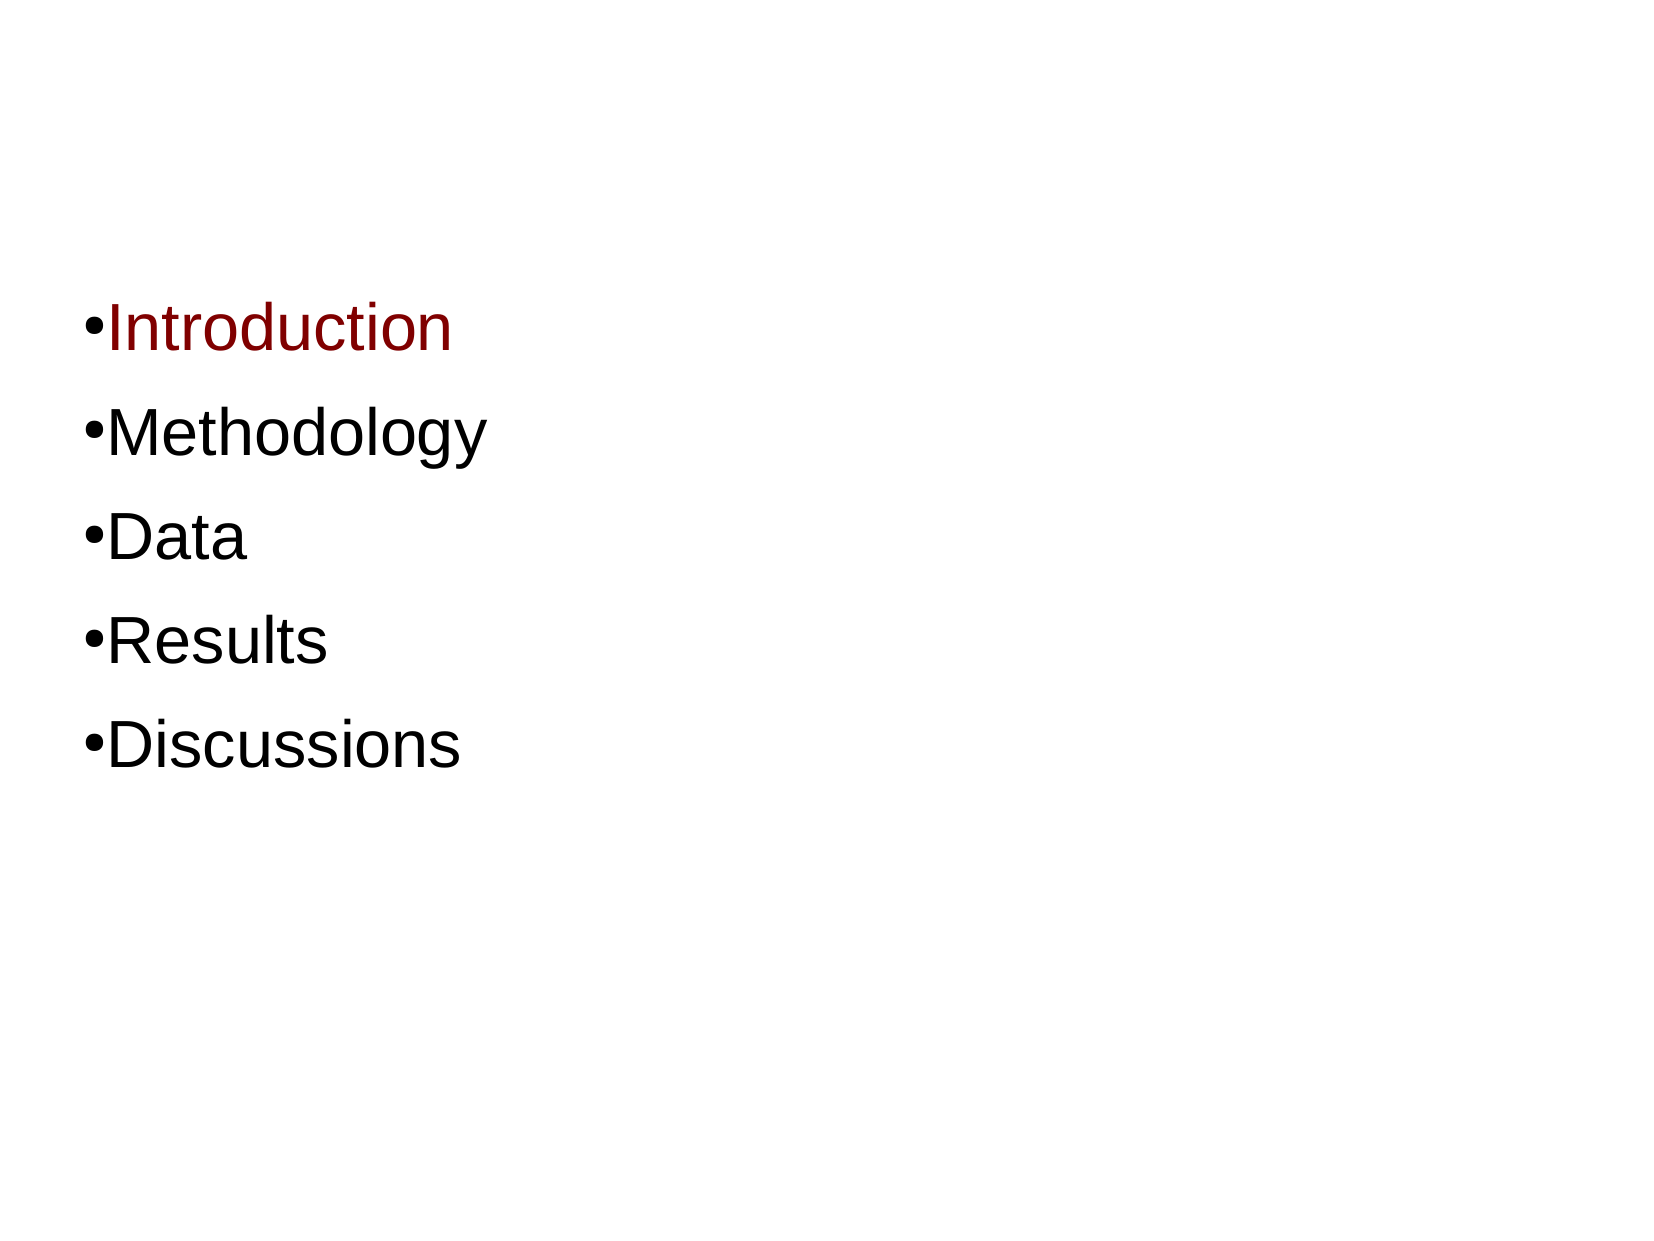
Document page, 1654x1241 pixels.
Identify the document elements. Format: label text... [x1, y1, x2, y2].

list Introduction Methodology Data Results Discussions [82, 290, 1571, 1010]
